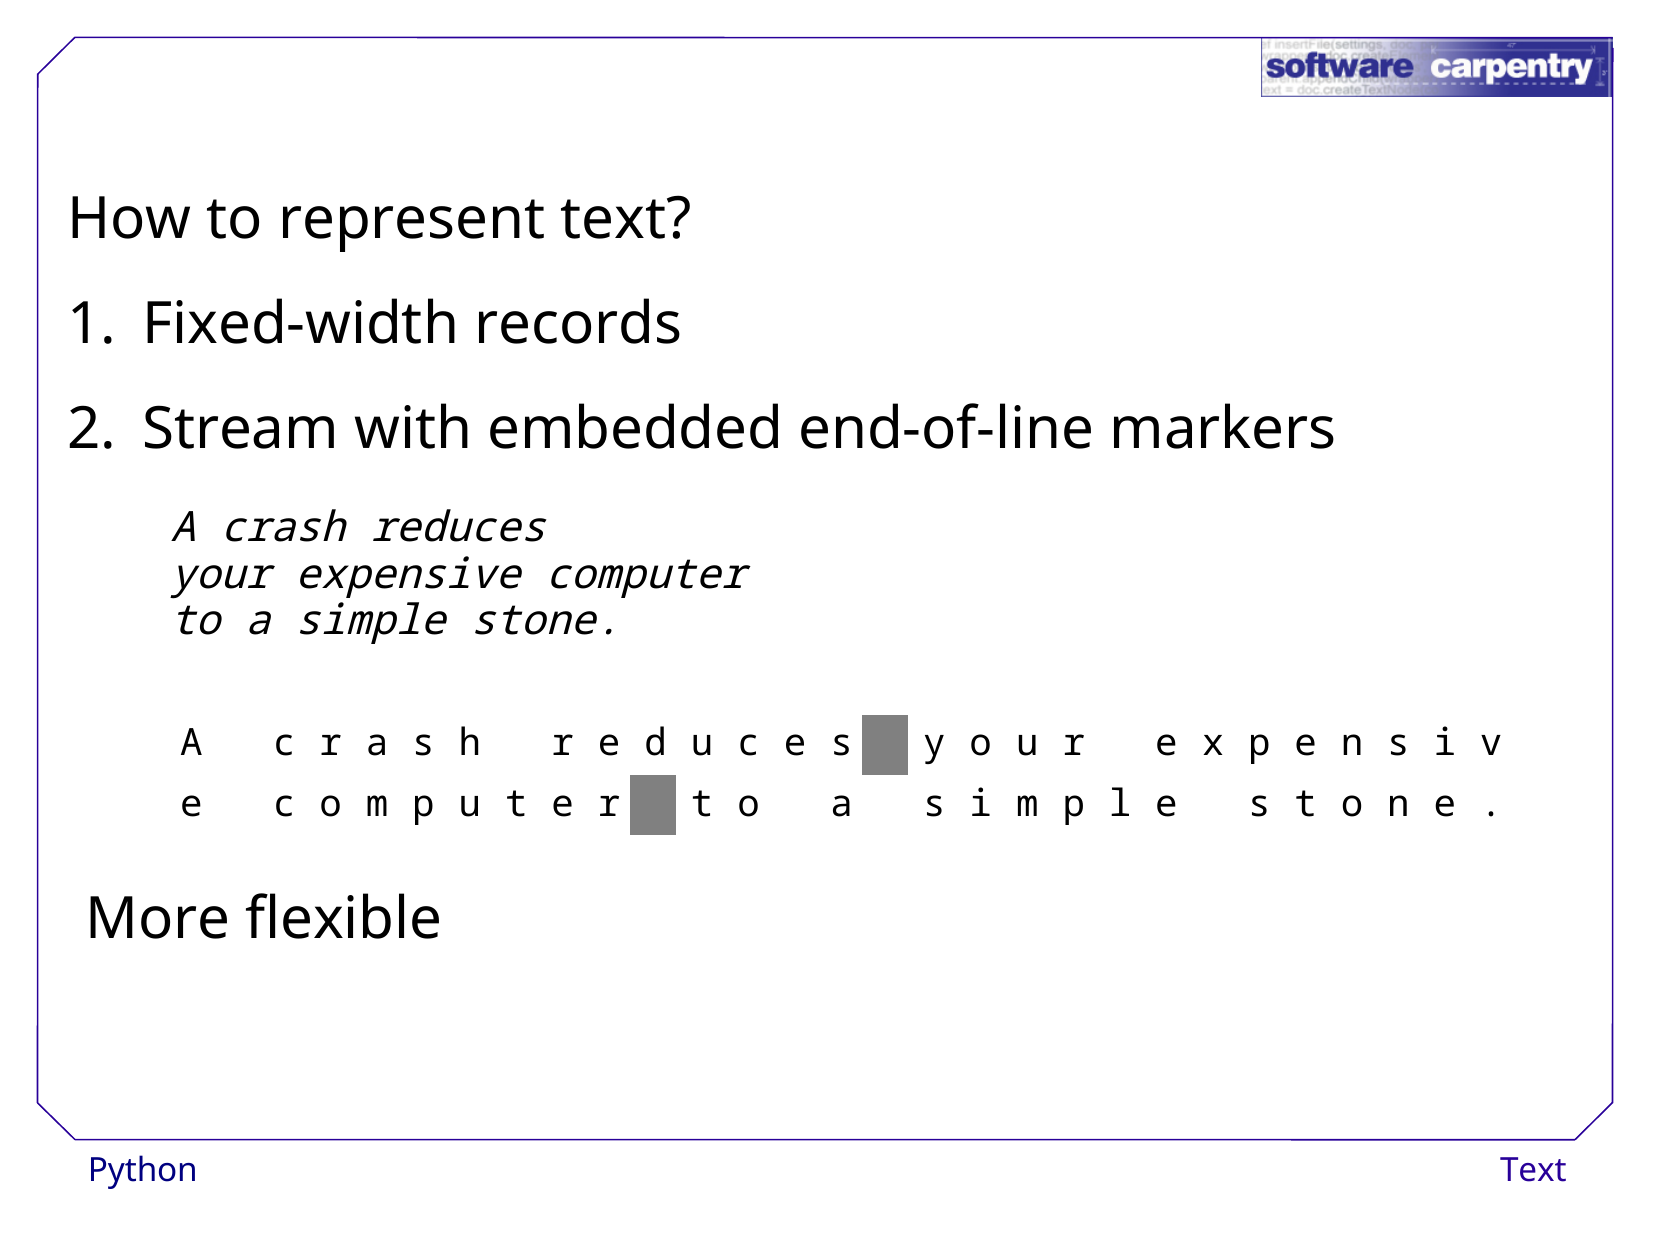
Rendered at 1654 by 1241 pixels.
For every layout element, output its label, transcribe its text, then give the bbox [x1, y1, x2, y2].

table_header e [1280, 715, 1326, 775]
table_header i [1419, 715, 1465, 775]
table_header [212, 715, 258, 775]
table_cell o [305, 775, 351, 835]
table_cell o [723, 775, 769, 835]
table_cell l [1094, 775, 1140, 835]
table_header x [1187, 715, 1233, 775]
table_cell [212, 775, 258, 835]
table_cell n [1372, 775, 1419, 835]
table_cell [1187, 775, 1233, 835]
table_cell o [1326, 775, 1372, 835]
table_header s [1372, 715, 1419, 775]
table_cell [862, 775, 908, 835]
table_cell u [444, 775, 490, 835]
table_cell t [490, 775, 537, 835]
picture [1261, 39, 1613, 97]
table_header v [1465, 715, 1511, 775]
table_cell i [955, 775, 1001, 835]
table_header s [397, 715, 444, 775]
table_header [862, 715, 908, 775]
table_cell a [816, 775, 862, 835]
table_cell r [583, 775, 630, 835]
table_header [490, 715, 537, 775]
table_header r [537, 715, 583, 775]
table_header e [1140, 715, 1187, 775]
table_header c [723, 715, 769, 775]
table_header r [1048, 715, 1094, 775]
table_header e [583, 715, 630, 775]
table_cell e [165, 775, 212, 835]
text_box A crash reduces your expensive computer to a simple stone. [155, 497, 676, 658]
table_header n [1326, 715, 1372, 775]
table_header e [769, 715, 816, 775]
table_header [1094, 715, 1140, 775]
table_cell s [1233, 775, 1280, 835]
table_cell t [676, 775, 723, 835]
table_header a [351, 715, 397, 775]
table_header r [305, 715, 351, 775]
table_header u [676, 715, 723, 775]
table_cell [630, 775, 676, 835]
table_header A [165, 715, 212, 775]
text_box More flexible [70, 837, 608, 959]
table_header h [444, 715, 490, 775]
table_header p [1233, 715, 1280, 775]
text_box How to represent text? Fixed-width records 2. Stream with embedded end-of-line markers [52, 138, 1502, 469]
table_header o [955, 715, 1001, 775]
table_cell e [1140, 775, 1187, 835]
table_cell . [1465, 775, 1511, 835]
table_header s [816, 715, 862, 775]
table_header d [630, 715, 676, 775]
table_cell e [537, 775, 583, 835]
table_cell e [1419, 775, 1465, 835]
table_cell t [1280, 775, 1326, 835]
table_cell m [1001, 775, 1048, 835]
table_cell m [351, 775, 397, 835]
table_header y [908, 715, 955, 775]
table_cell s [908, 775, 955, 835]
table_header u [1001, 715, 1048, 775]
table_cell p [397, 775, 444, 835]
table_cell c [258, 775, 305, 835]
table_header c [258, 715, 305, 775]
table_cell [769, 775, 816, 835]
table_cell p [1048, 775, 1094, 835]
